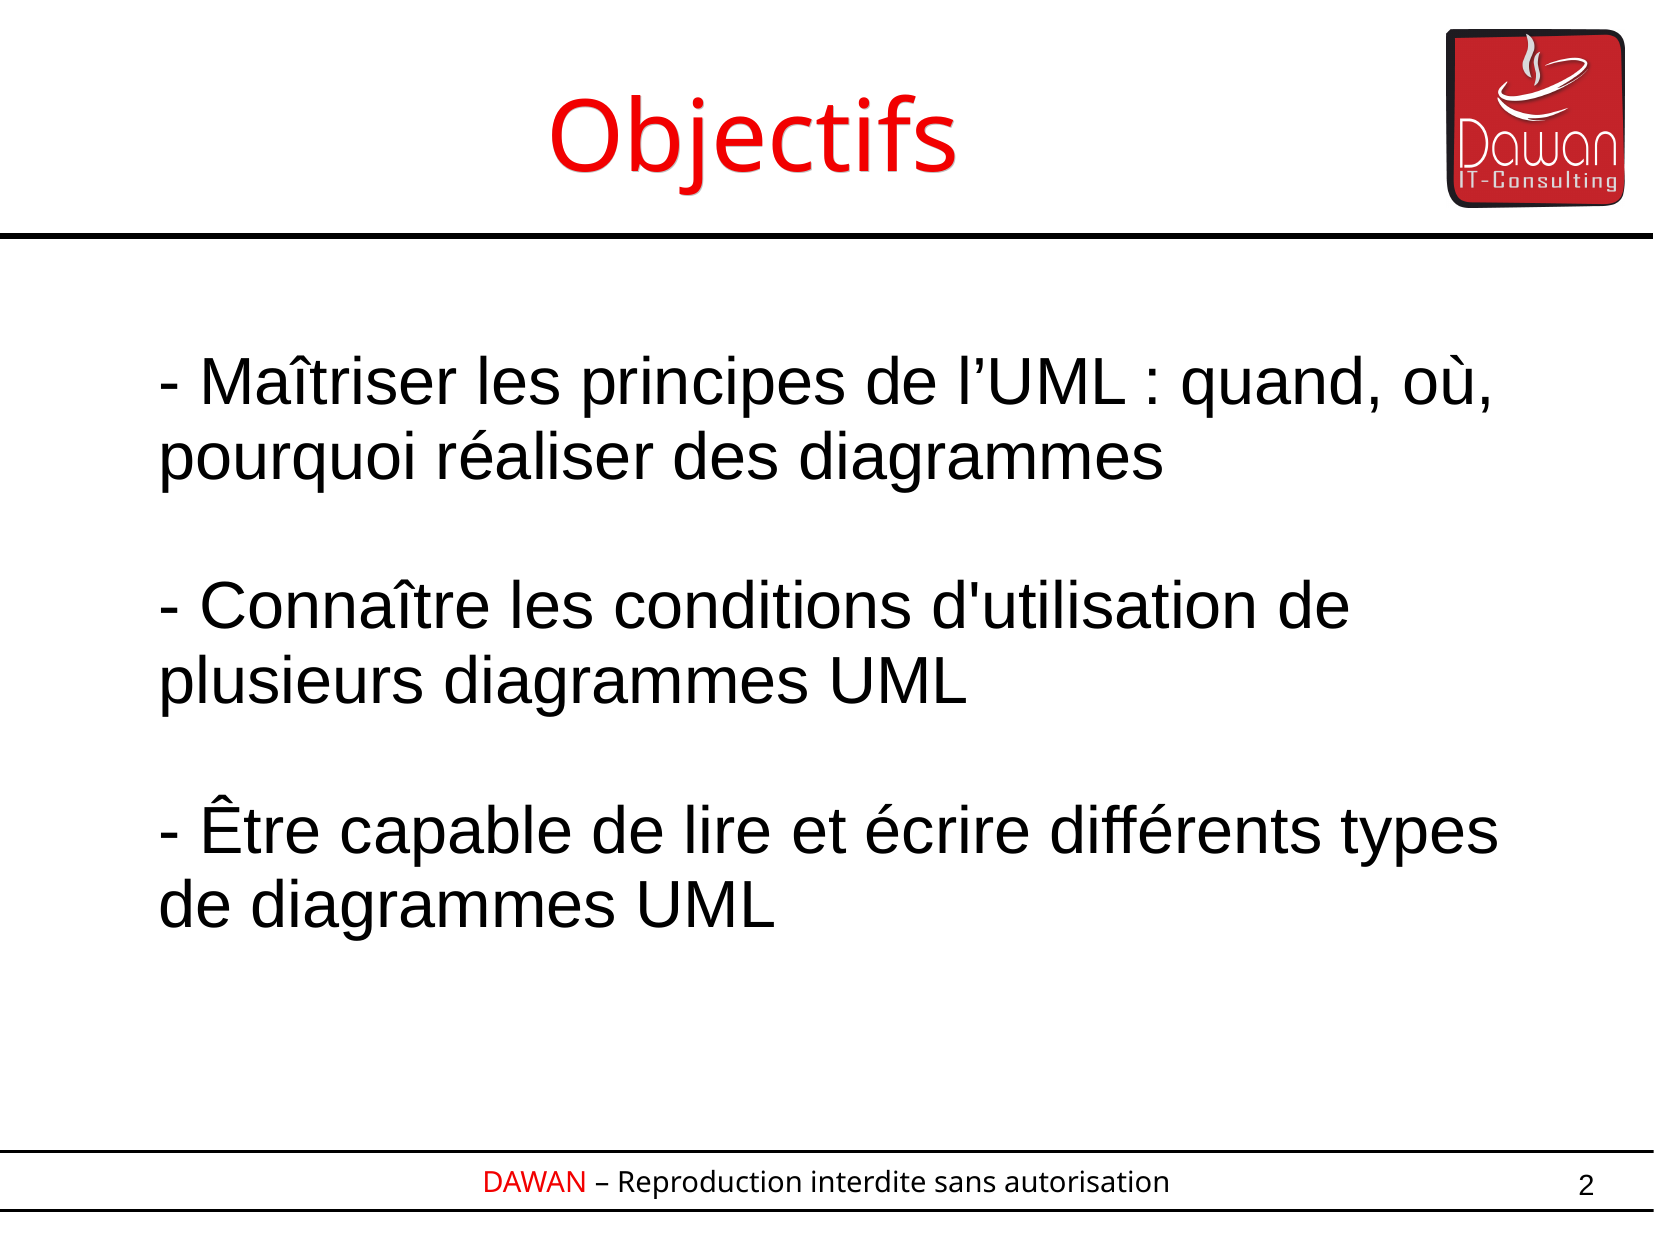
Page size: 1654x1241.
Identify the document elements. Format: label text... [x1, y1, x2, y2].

picture [1447, 29, 1625, 208]
text_box - Maîtriser les principes de l’UML : quand, où, pourquoi réaliser des diagrammes - Connaître les conditions d'utilisation de plusieurs diagrammes UML - Être capable de lire et écrire différents types de diagrammes UML [101, 336, 1560, 950]
title Objectifs [59, 29, 1447, 237]
